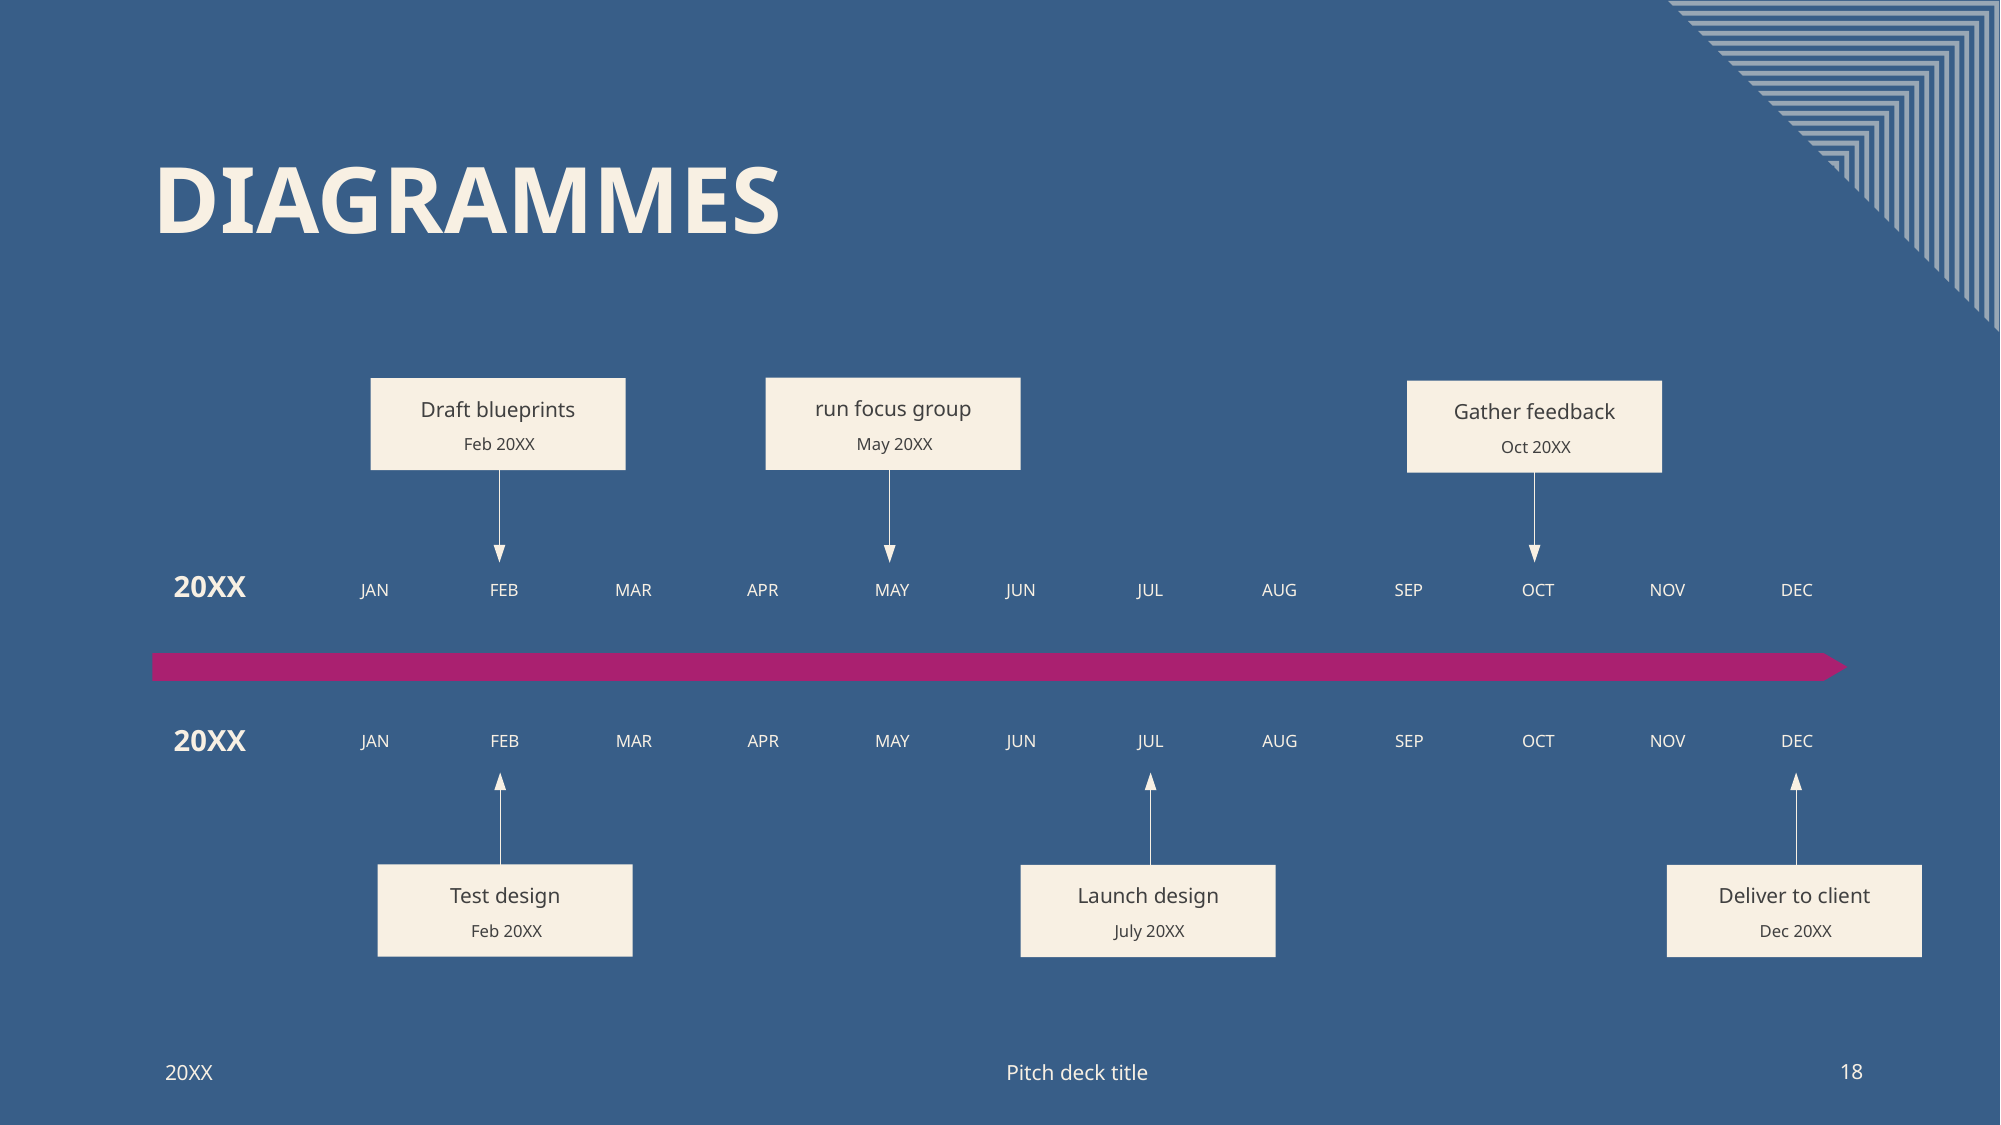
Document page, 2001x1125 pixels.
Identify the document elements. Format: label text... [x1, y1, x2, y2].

list Oct 20XX [1416, 431, 1657, 469]
list NOV [1615, 574, 1721, 608]
list FEB [451, 574, 557, 608]
list run focus group [765, 377, 1021, 470]
list MAR [580, 574, 686, 608]
list OCT [1485, 574, 1591, 608]
list Feb 20XX [379, 428, 620, 466]
list Deliver to client [1666, 864, 1922, 958]
list Draft blueprints [370, 378, 626, 471]
list May 20XX [774, 428, 1015, 466]
list DEC [1744, 574, 1850, 608]
list JAN [322, 574, 428, 608]
list NOV [1615, 726, 1721, 760]
list OCT [1486, 726, 1592, 760]
list DEC [1744, 726, 1850, 760]
list AUG [1227, 574, 1333, 608]
list Launch design [1020, 864, 1276, 958]
list JUL [1098, 574, 1204, 608]
list JAN [323, 726, 429, 760]
list 20XX [150, 550, 271, 626]
list Feb 20XX [386, 915, 627, 953]
list SEP [1356, 574, 1462, 608]
title Diagrammes [137, 146, 1863, 365]
list Test design [377, 864, 633, 957]
list July 20XX [1029, 916, 1270, 953]
list FEB [452, 726, 558, 760]
list JUN [968, 574, 1074, 608]
list MAR [581, 726, 687, 760]
list MAY [839, 574, 945, 608]
list APR [710, 726, 816, 760]
list APR [710, 574, 816, 608]
text_box [1824, 1042, 1900, 1103]
list MAY [840, 726, 946, 760]
list 20XX [150, 704, 271, 780]
list JUL [1098, 726, 1204, 760]
list Gather feedback [1407, 380, 1663, 473]
list AUG [1227, 726, 1333, 760]
list JUN [969, 726, 1075, 760]
list Dec 20XX [1675, 916, 1916, 953]
list SEP [1356, 726, 1462, 760]
text_box Pitch deck title [889, 1041, 1265, 1102]
text_box 20XX [150, 1042, 331, 1103]
